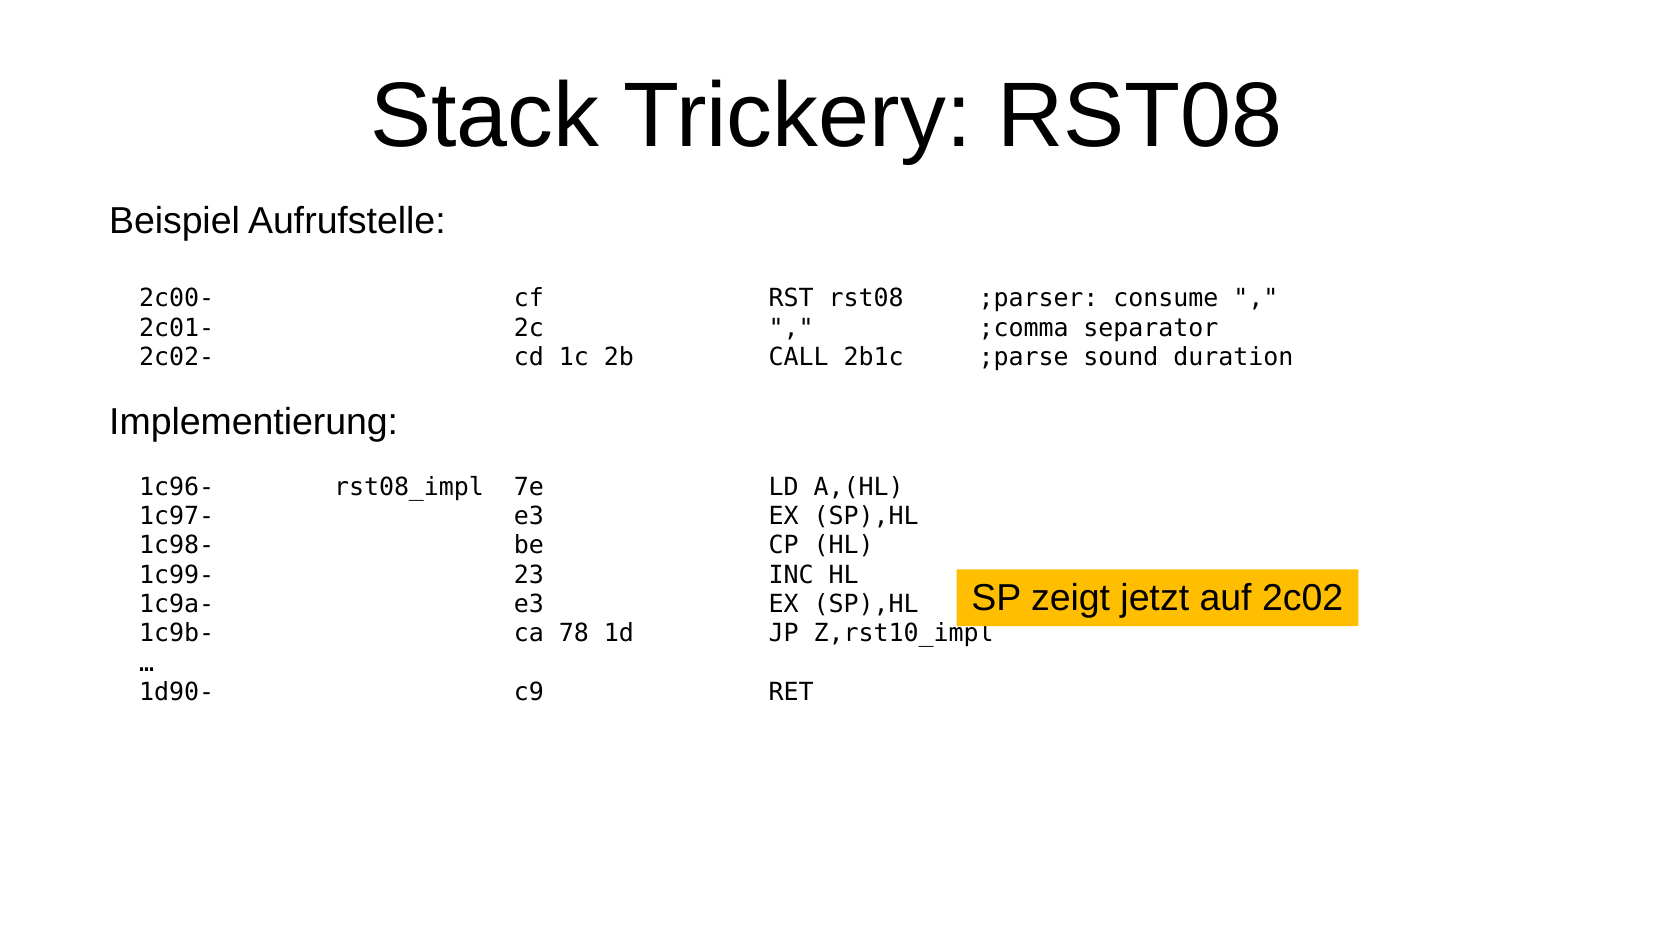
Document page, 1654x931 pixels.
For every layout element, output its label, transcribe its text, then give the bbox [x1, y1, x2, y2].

title Stack Trickery: RST08 [82, 37, 1571, 193]
text_box Beispiel Aufrufstelle: 2c00- cf RST rst08 ;parser: consume "," 2c01- 2c "," ;comma separator 2c02- cd 1c 2b CALL 2b1c ;parse sound duration Implementierung: 1c96- rst08_impl 7e LD A,(HL) 1c97- e3 EX (SP),HL 1c98- be CP (HL) 1c99- 23 INC HL 1c9a- e3 EX (SP),HL 1c9b- ca 78 1d JP Z,rst10_impl … 1d90- c9 RET [94, 192, 1347, 744]
text_box SP zeigt jetzt auf 2c02 [956, 569, 1359, 627]
